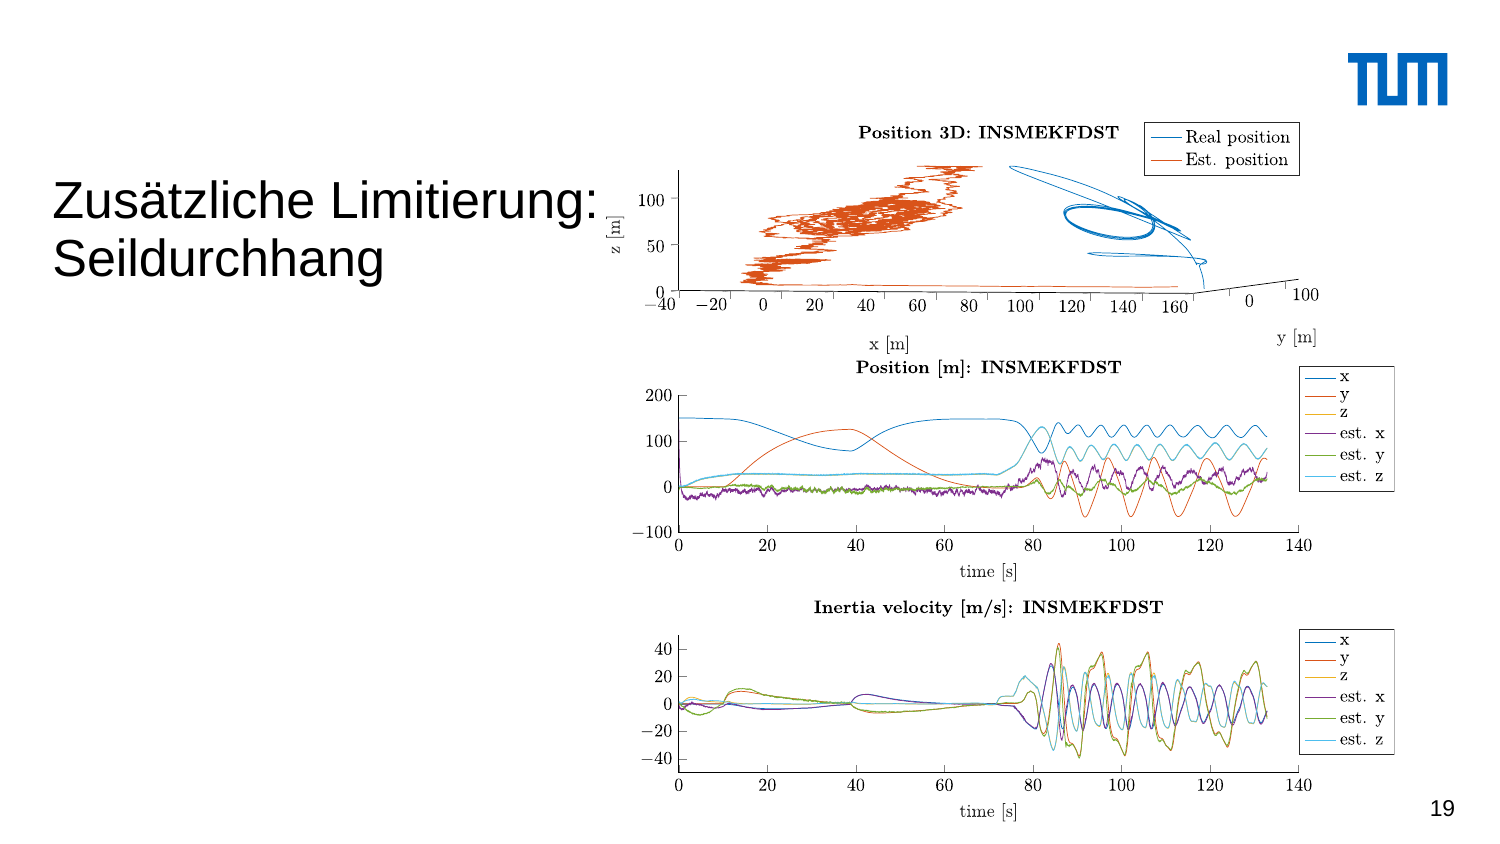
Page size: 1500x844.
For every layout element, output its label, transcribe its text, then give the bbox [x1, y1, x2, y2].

picture [600, 119, 1395, 828]
title Zusätzliche Limitierung: Seildurchhang [52, 159, 600, 301]
